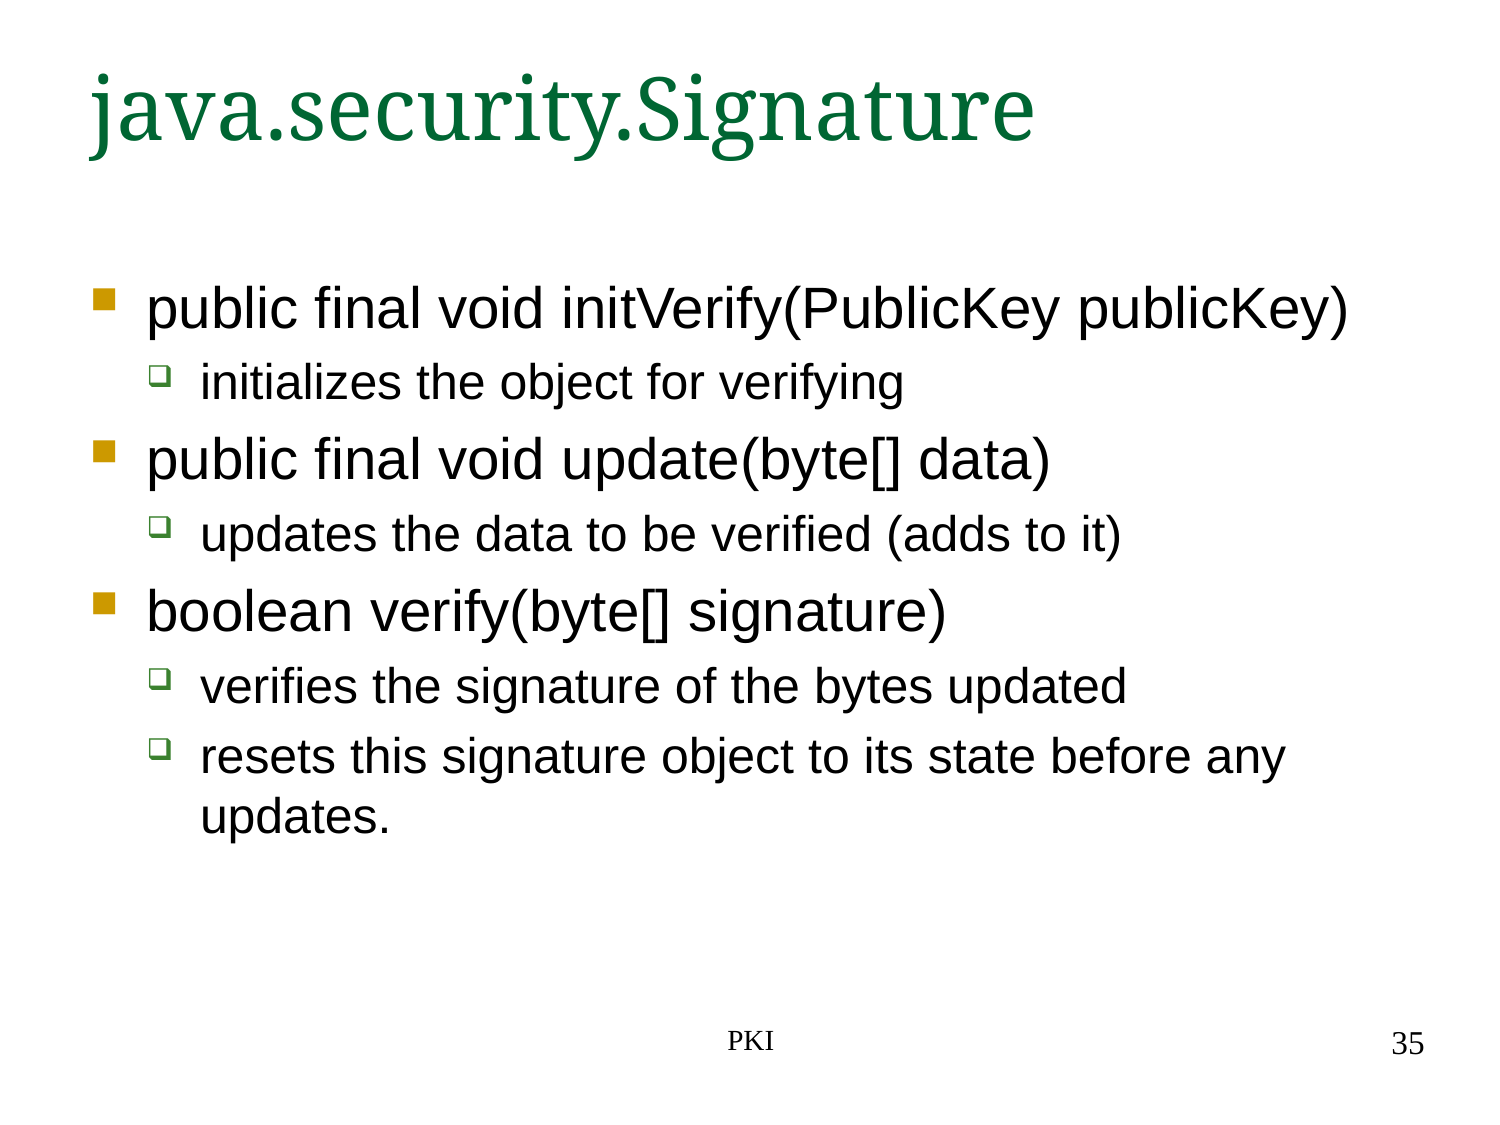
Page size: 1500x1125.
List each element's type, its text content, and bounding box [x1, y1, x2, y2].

list public final void initVerify(PublicKey publicKey) initializes the object for verifying public final void update(byte[] data) updates the data to be verified (adds to it) boolean verify(byte[] signature) verifies the signature of the bytes updated resets this signature object to its state before any updates. [75, 262, 1425, 1006]
title java.security.Signature [75, 45, 1425, 233]
